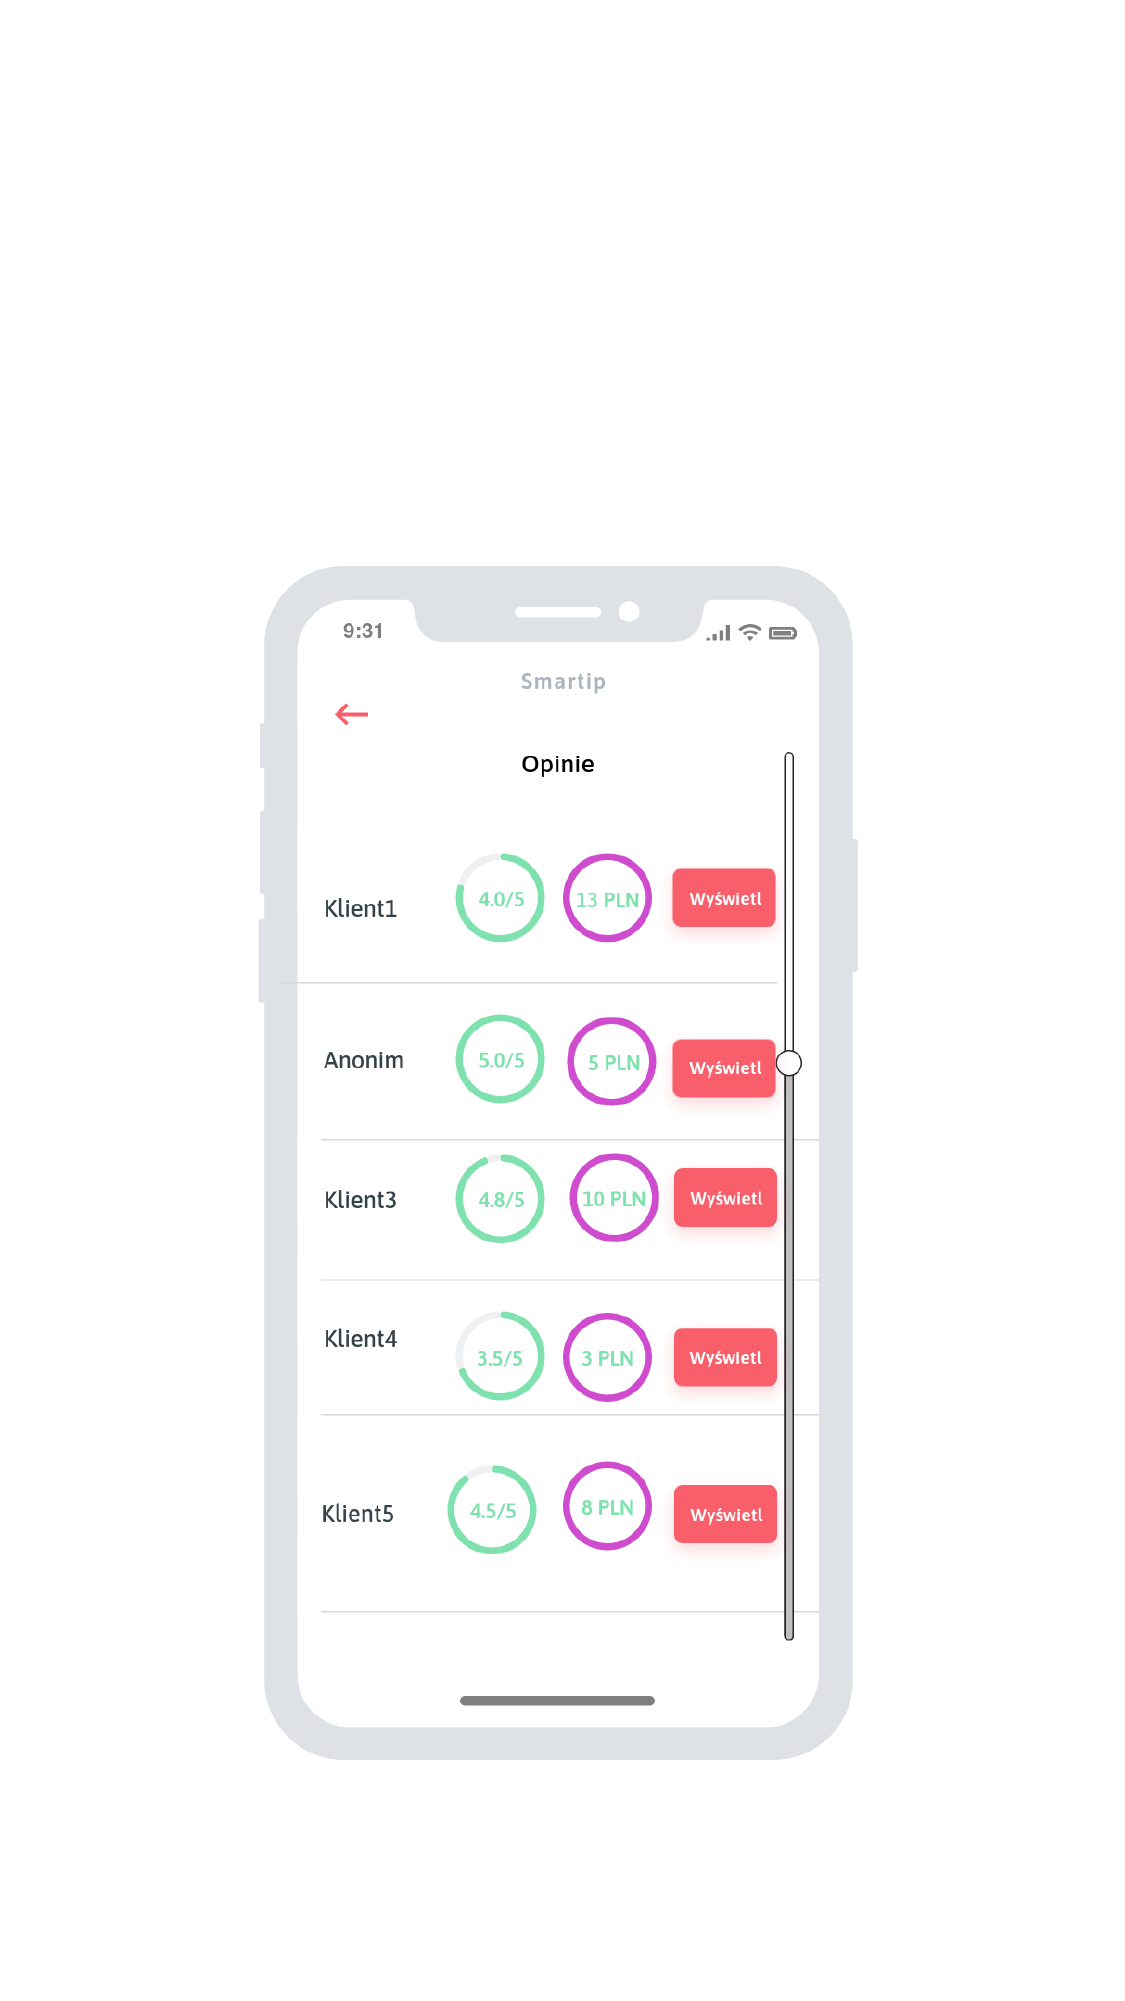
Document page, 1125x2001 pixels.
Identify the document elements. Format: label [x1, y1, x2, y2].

picture [224, 532, 901, 1802]
